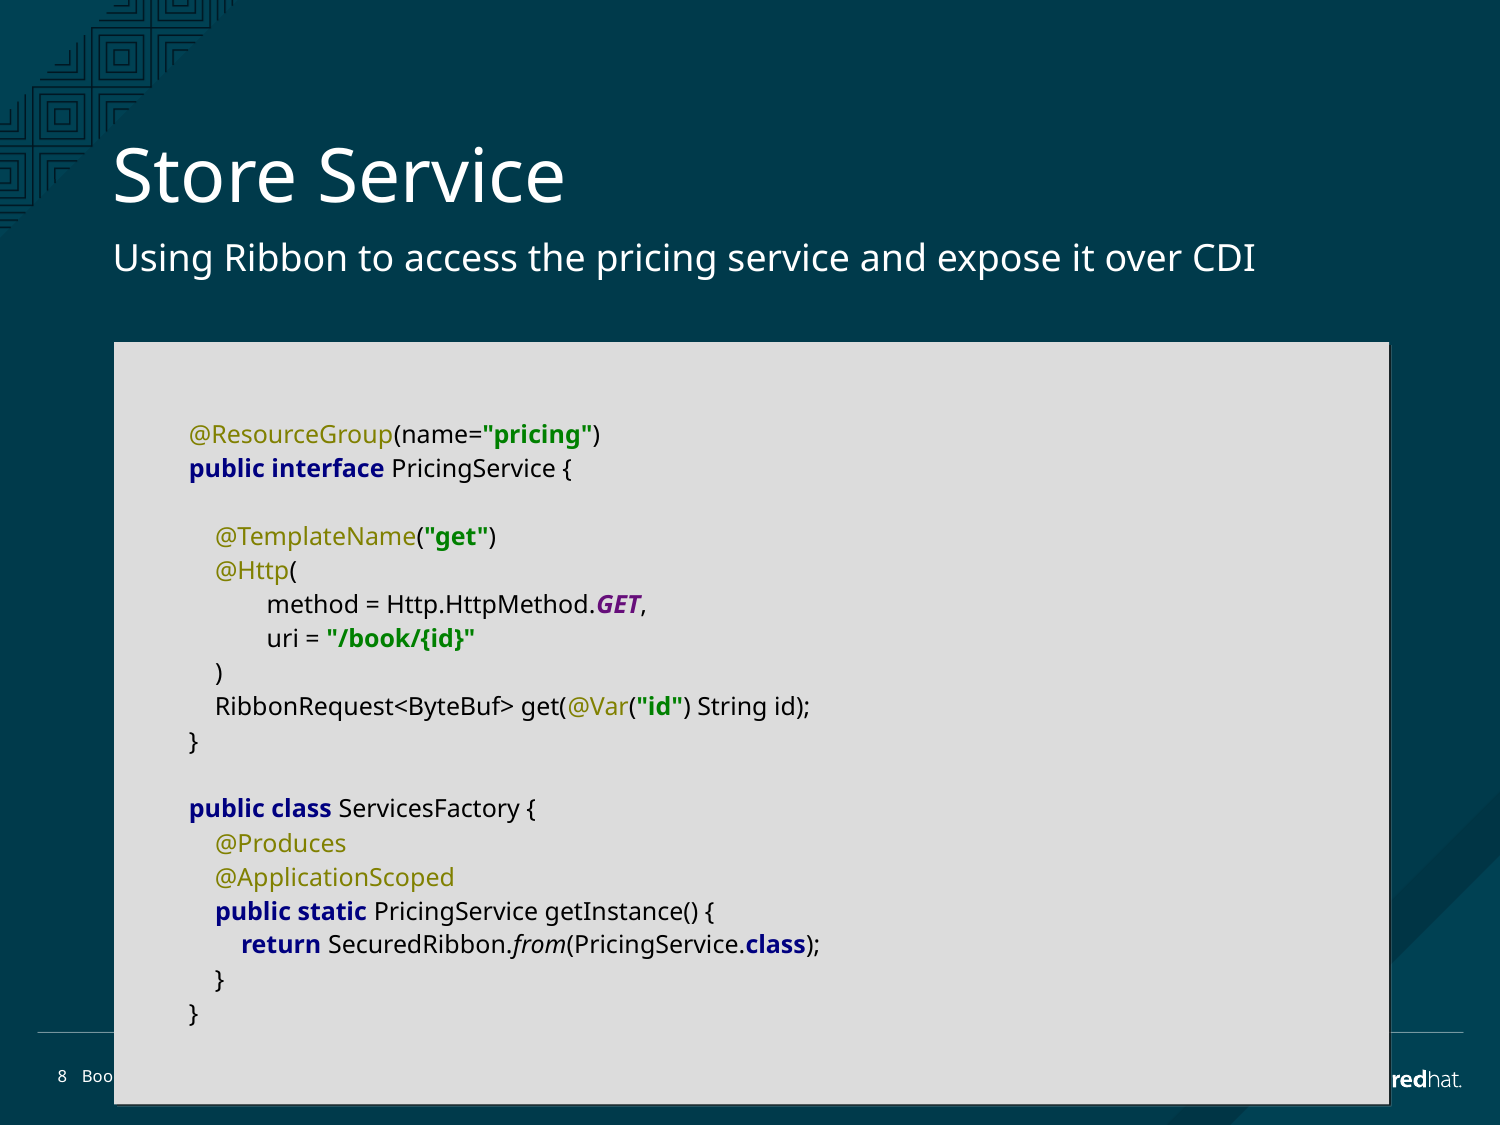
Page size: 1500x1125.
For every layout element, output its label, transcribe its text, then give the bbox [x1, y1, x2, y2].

text_box Using Ribbon to access the pricing service and expose it over CDI [112, 231, 1388, 332]
title Store Service [112, 0, 1388, 225]
text_box @ResourceGroup(name="pricing") public interface PricingService { @TemplateName("get") @Http( method = Http.HttpMethod.GET, uri = "/book/{id}" ) RibbonRequest<ByteBuf> get(@Var("id") String id); } public class ServicesFactory { @Produces @ApplicationScoped public static PricingService getInstance() { return SecuredRibbon.from(PricingService.class); } } [114, 342, 1390, 1020]
